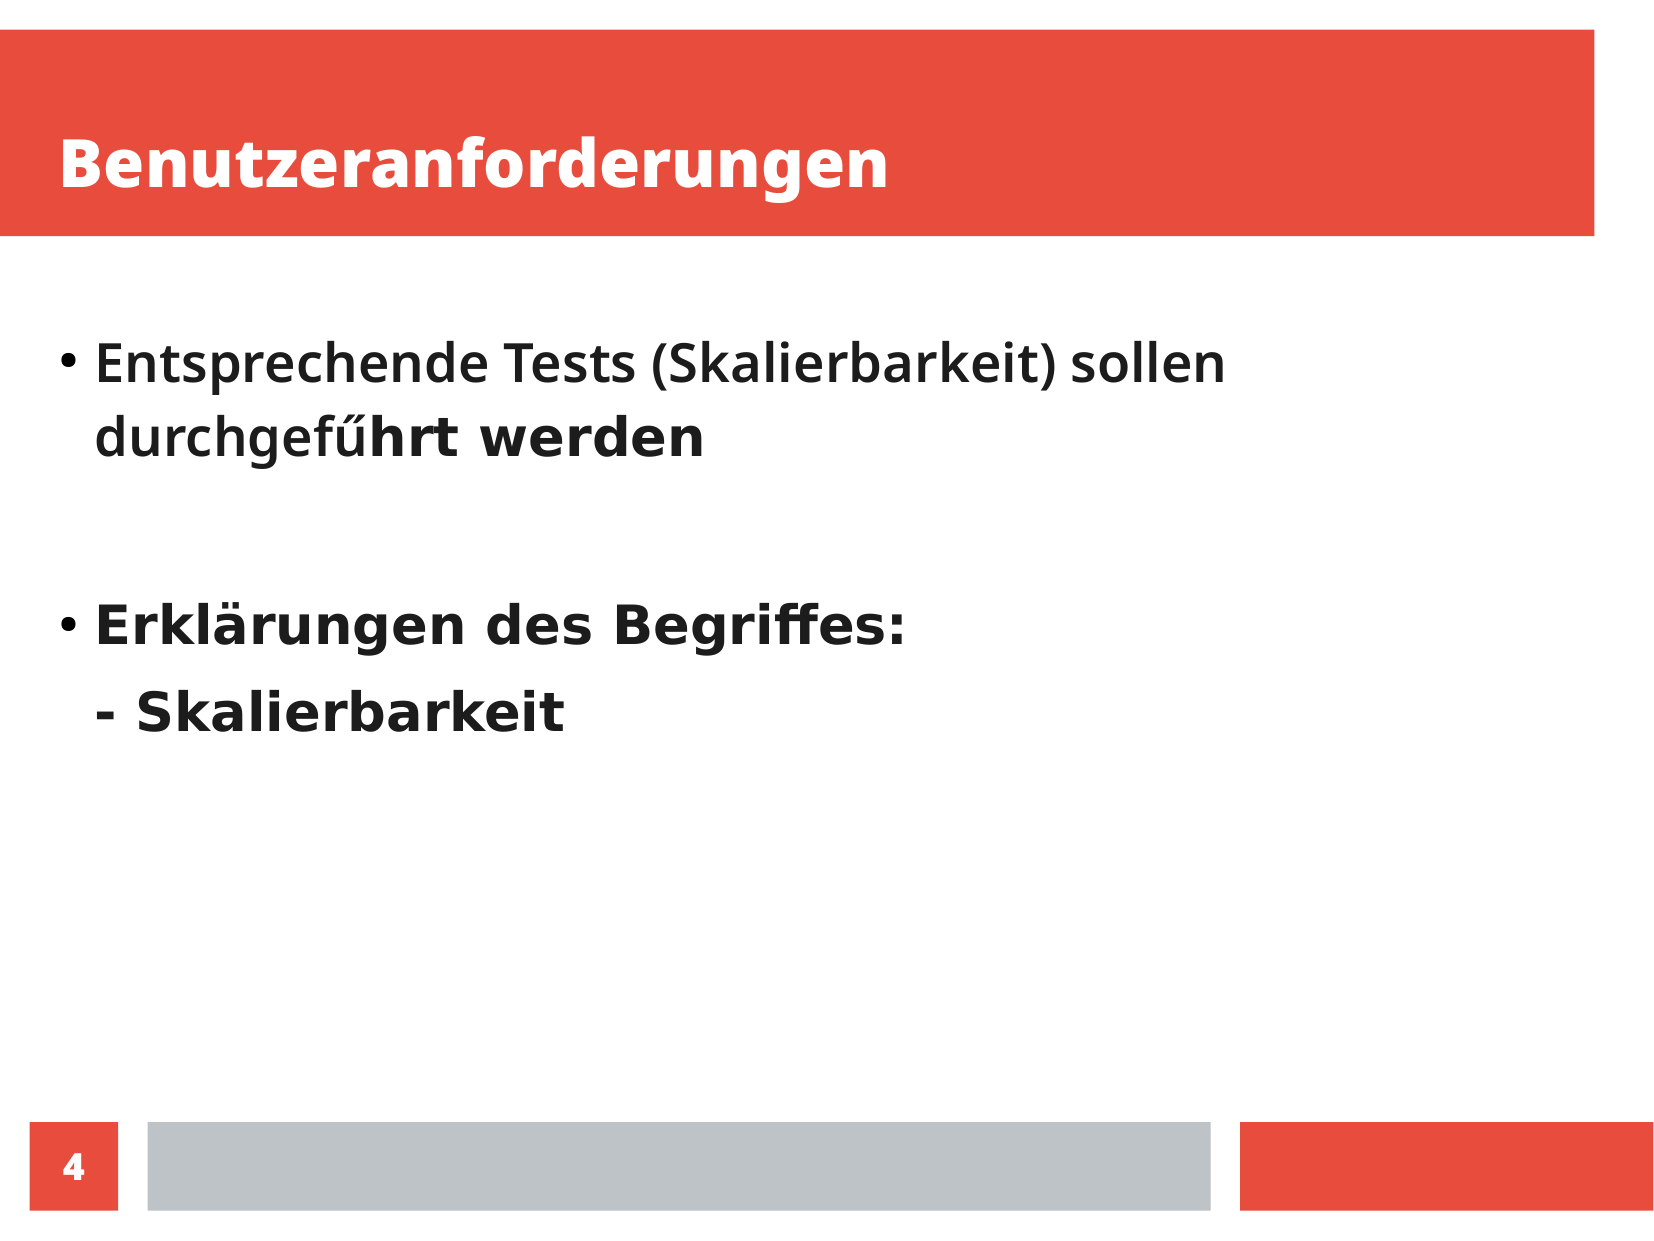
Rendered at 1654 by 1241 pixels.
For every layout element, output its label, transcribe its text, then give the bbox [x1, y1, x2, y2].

list Entsprechende Tests (Skalierbarkeit) sollen durchgefűhrt werden Erklӓrungen des Begriffes: - Skalierbarkeit [59, 324, 1565, 1093]
title Benutzeranforderungen [59, 59, 1595, 207]
